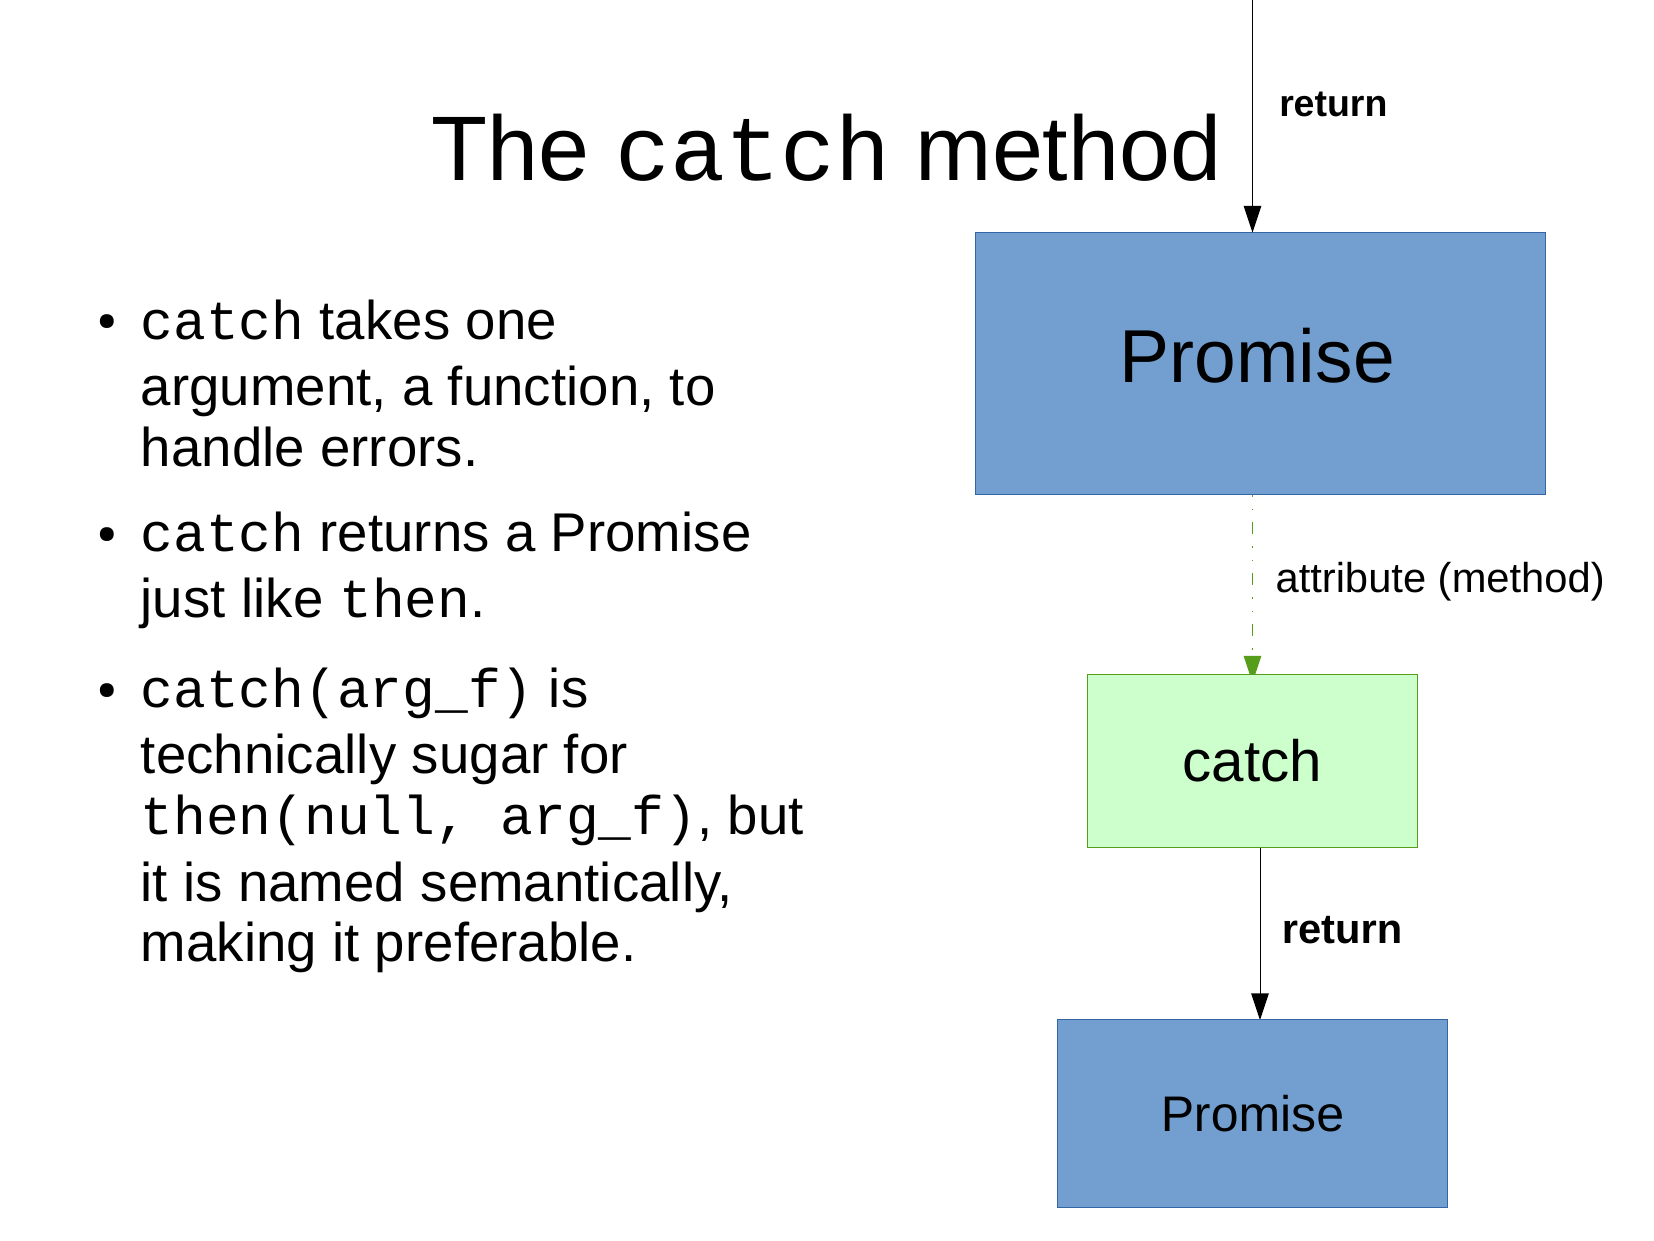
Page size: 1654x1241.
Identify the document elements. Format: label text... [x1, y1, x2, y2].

text_box return [1264, 75, 1403, 140]
text_box [975, 232, 1546, 495]
text_box return [1267, 898, 1418, 961]
text_box catch [1087, 674, 1418, 848]
text_box attribute (method) [1260, 547, 1621, 610]
text_box Promise [1057, 1019, 1448, 1208]
title The catch method [82, 49, 1252, 257]
text_box Promise [1105, 307, 1411, 407]
list catch takes one argument, a function, to handle errors. catch returns a Promise just like then. catch(arg_f) is technically sugar for then(null, arg_f), but it is named semantically, making it preferable. [82, 290, 809, 1010]
title The catch method [1253, 49, 1571, 257]
